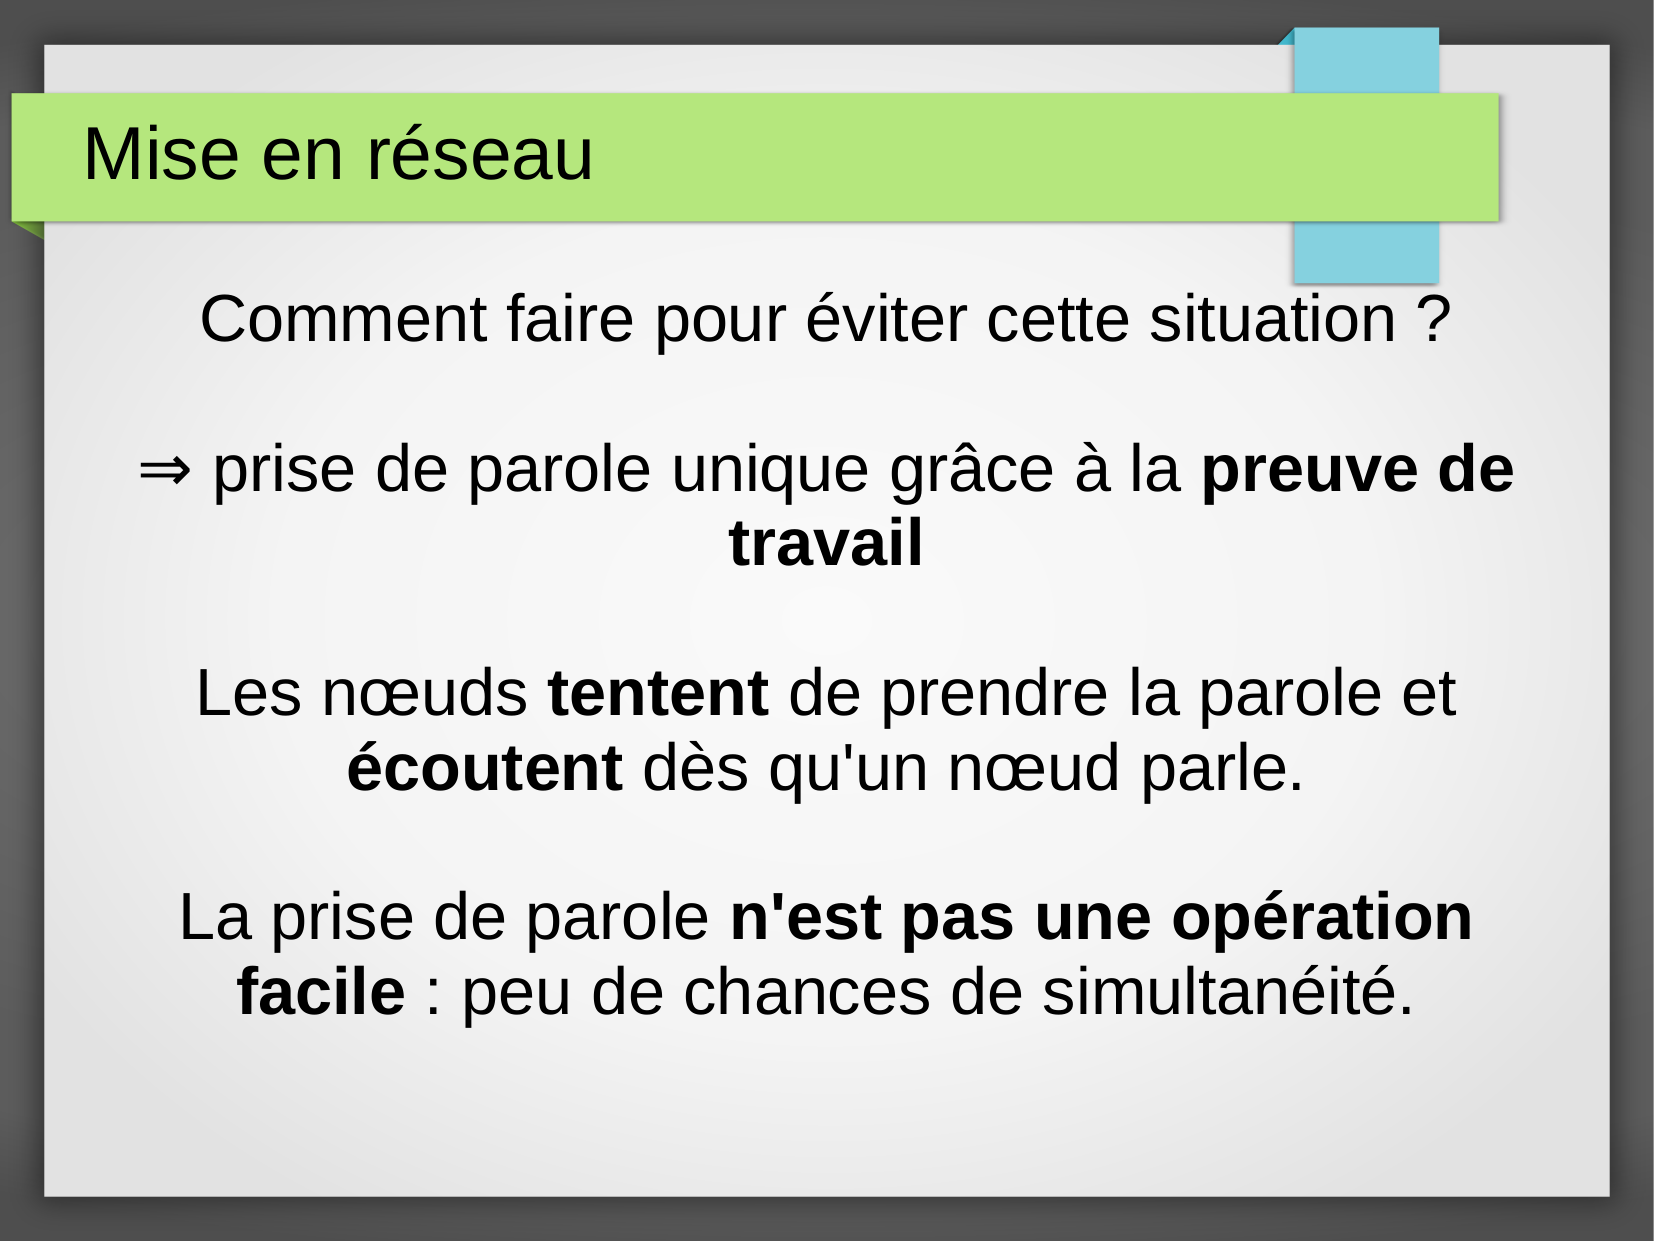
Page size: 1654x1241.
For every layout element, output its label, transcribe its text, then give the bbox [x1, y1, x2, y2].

picture [0, 0, 1654, 1241]
subtitle Comment faire pour éviter cette situation ? ⇒ prise de parole unique grâce à la preuve de travail Les nœuds tentent de prendre la parole et écoutent dès qu'un nœud parle. La prise de parole n'est pas une opération facile : peu de chances de simultanéité. [82, 281, 1571, 1029]
title Mise en réseau [82, 94, 1264, 213]
